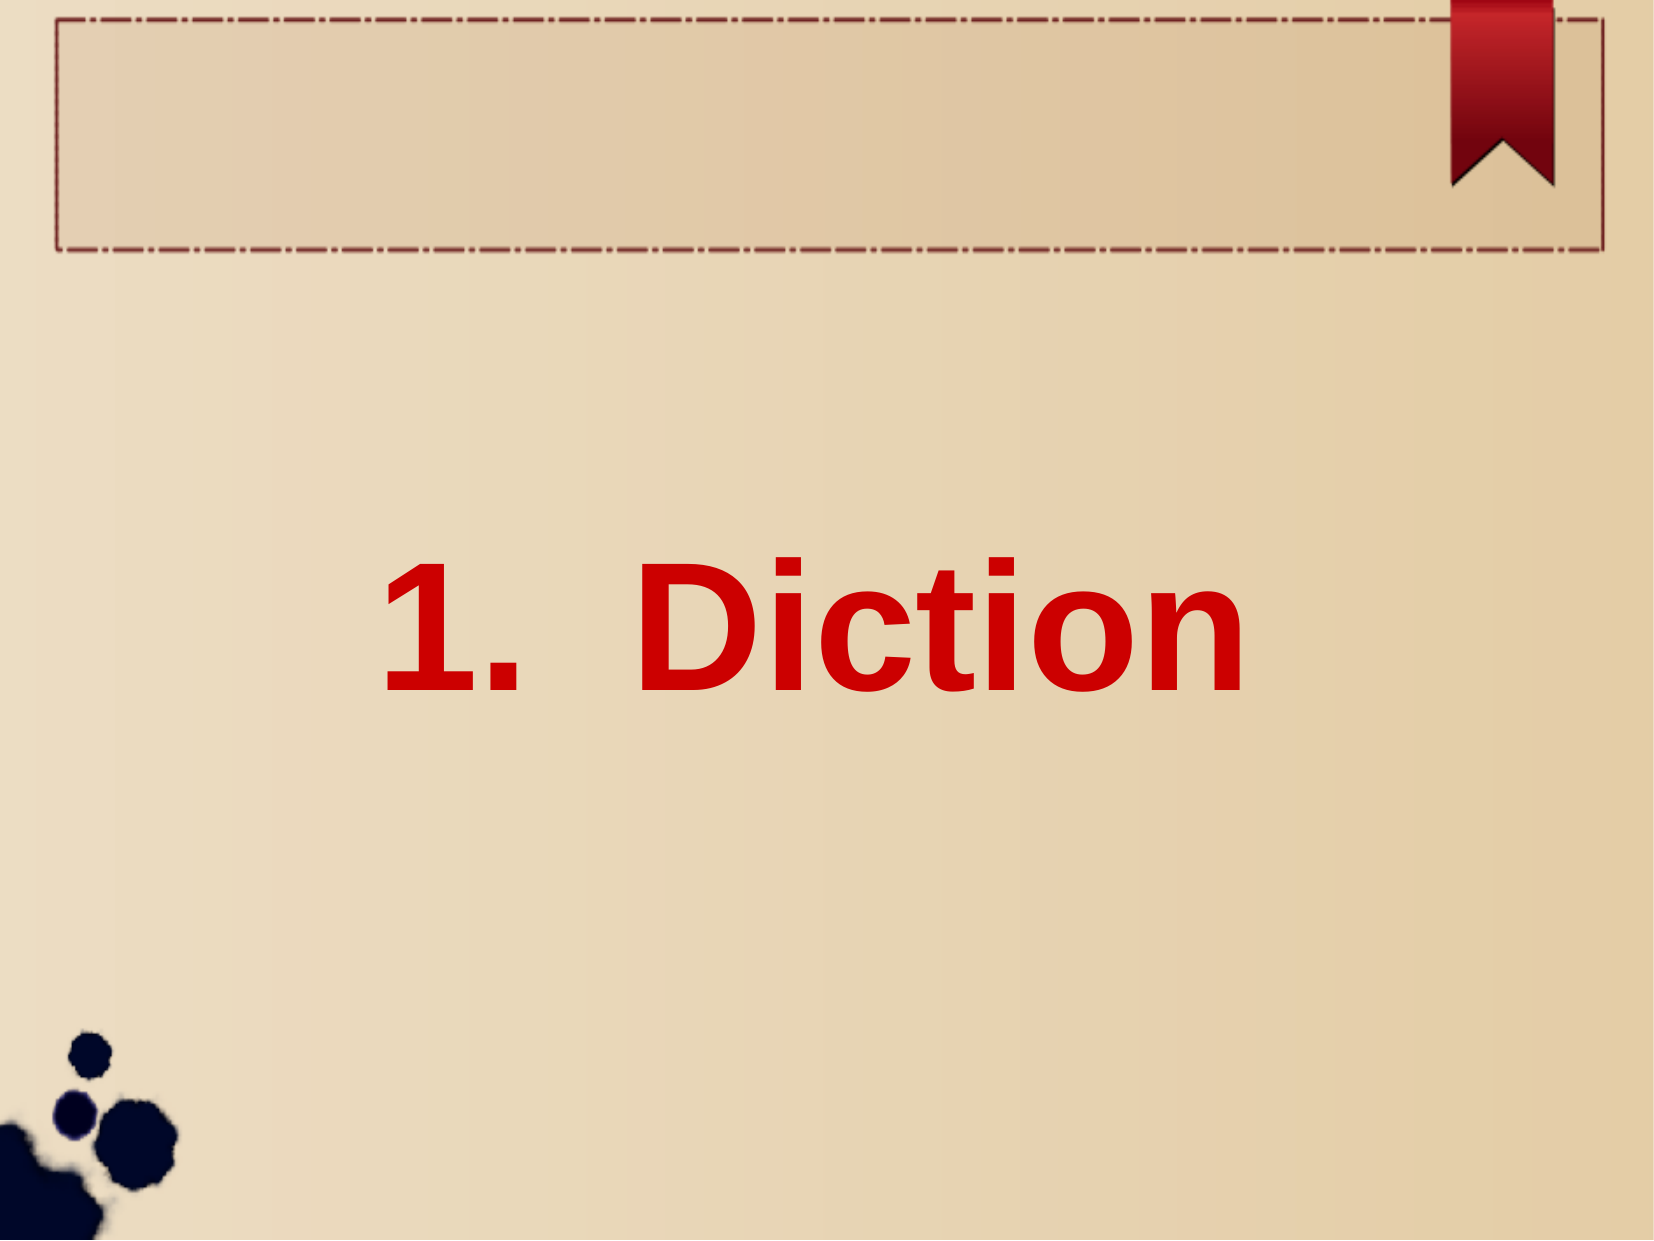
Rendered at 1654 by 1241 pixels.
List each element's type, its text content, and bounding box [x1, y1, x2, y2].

picture [0, 0, 1654, 1240]
text_box 1. Diction [70, 513, 1559, 721]
